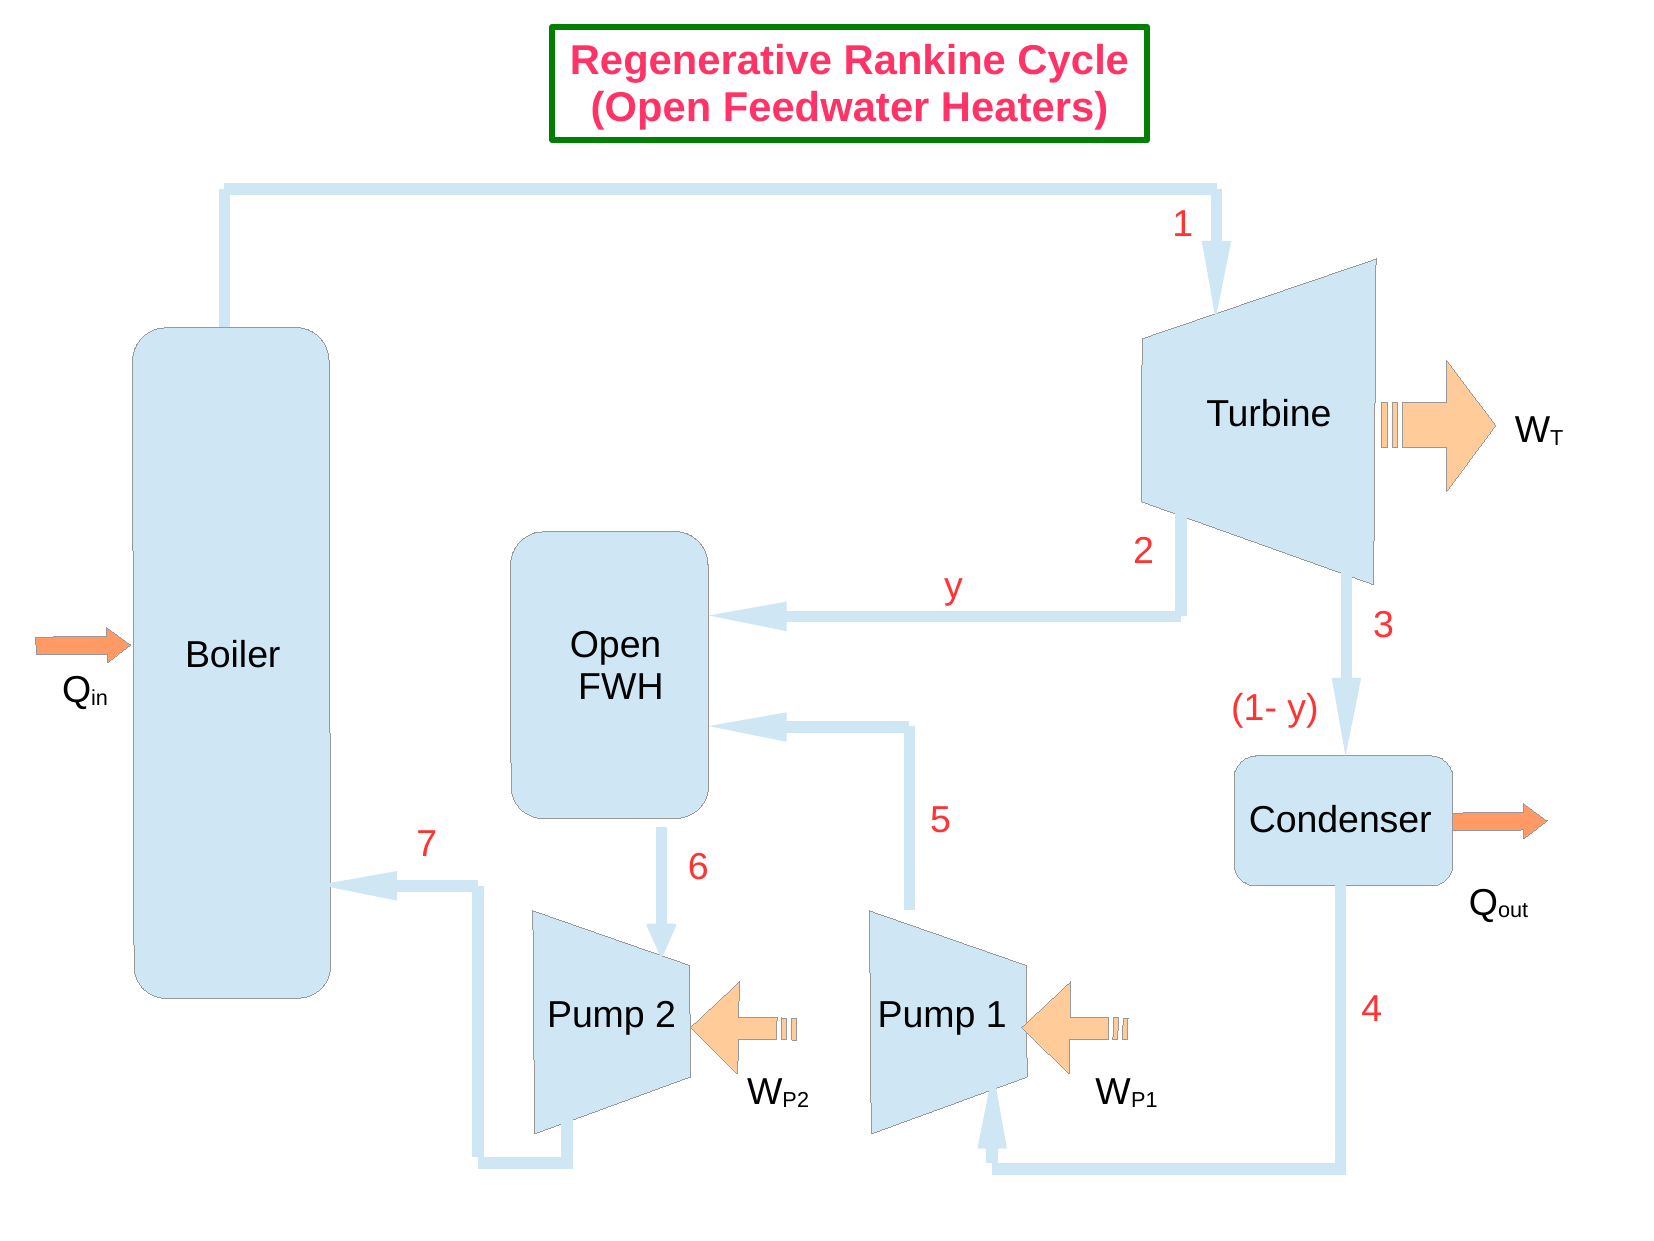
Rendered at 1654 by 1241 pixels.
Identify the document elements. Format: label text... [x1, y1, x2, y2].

text_box Pump 1 [863, 986, 1022, 1071]
text_box 1 [1157, 195, 1205, 272]
text_box y [929, 557, 1040, 635]
text_box WT [1500, 401, 1583, 471]
text_box Turbine [1191, 385, 1347, 443]
text_box [35, 627, 131, 663]
text_box [1402, 360, 1496, 492]
text_box WP2 [732, 1062, 827, 1133]
text_box Boiler [170, 625, 296, 683]
text_box Qout [1454, 874, 1544, 944]
text_box [1234, 755, 1548, 886]
text_box 2 [1118, 521, 1175, 599]
text_box [510, 531, 709, 819]
text_box [690, 981, 778, 1069]
text_box [1392, 402, 1398, 448]
text_box 6 [673, 838, 733, 898]
text_box Pump 2 [532, 986, 691, 1071]
text_box [1381, 402, 1388, 448]
text_box [1141, 258, 1377, 585]
text_box 4 [1346, 980, 1418, 1052]
text_box [781, 1017, 787, 1040]
text_box 5 [915, 791, 975, 863]
text_box [132, 327, 331, 999]
text_box Qin [47, 661, 123, 731]
text_box Condenser [1234, 791, 1447, 855]
text_box 7 [401, 814, 461, 875]
text_box 3 [1358, 596, 1418, 674]
text_box [532, 910, 690, 986]
text_box [870, 1071, 992, 1134]
text_box [1112, 1017, 1119, 1040]
text_box [791, 1018, 797, 1041]
text_box (1- y) [1216, 679, 1339, 756]
text_box [1122, 1018, 1129, 1040]
text_box Regenerative Rankine Cycle (Open Feedwater Heaters) [552, 26, 1148, 141]
text_box Open FWH [555, 616, 687, 716]
text_box [869, 910, 1109, 1088]
text_box WP1 [1080, 1063, 1176, 1133]
text_box [534, 1071, 691, 1134]
